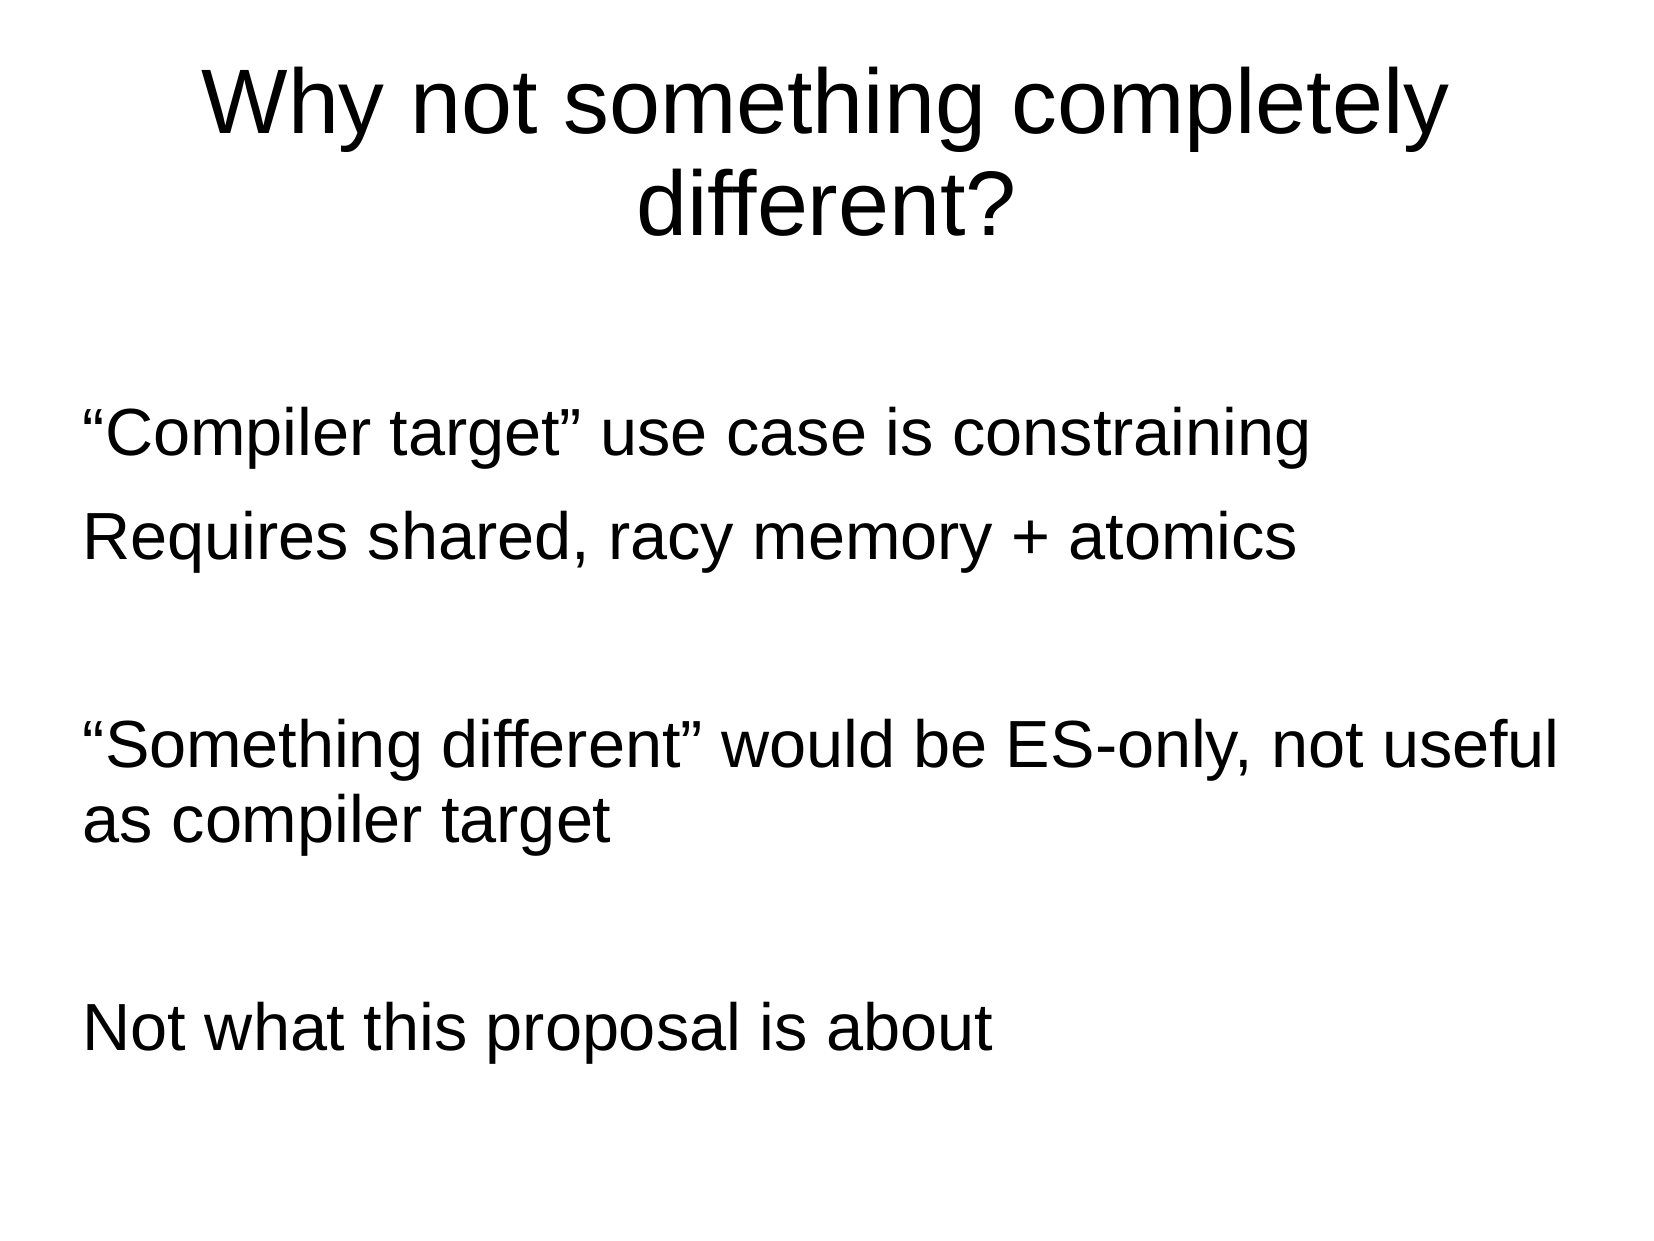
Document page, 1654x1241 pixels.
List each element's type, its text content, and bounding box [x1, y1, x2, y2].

title Why not something completely different? [82, 49, 1571, 257]
list “Compiler target” use case is constraining Requires shared, racy memory + atomics “Something different” would be ES-only, not useful as compiler target Not what this proposal is about [82, 290, 1571, 1064]
